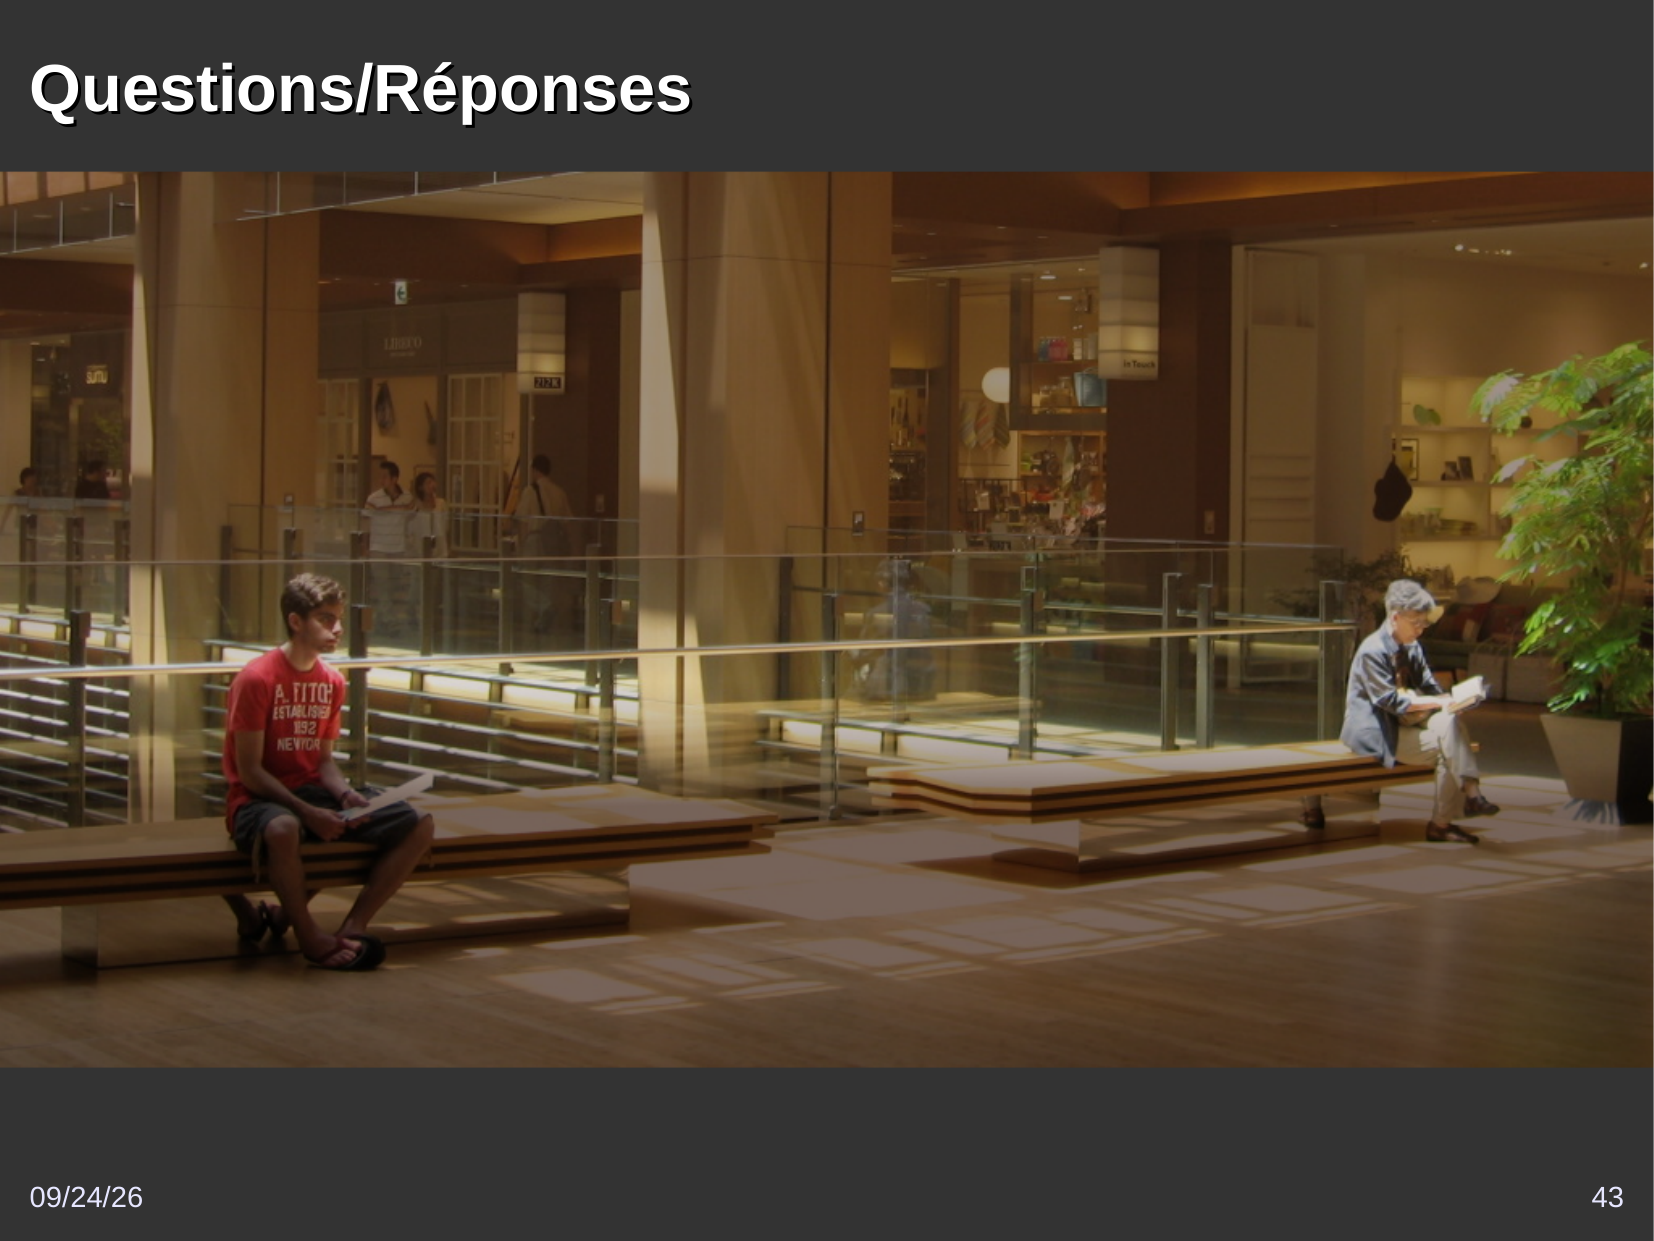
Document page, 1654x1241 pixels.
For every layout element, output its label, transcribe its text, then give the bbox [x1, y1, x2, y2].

picture [0, 0, 1654, 1241]
title Questions/Réponses [29, 0, 1506, 178]
